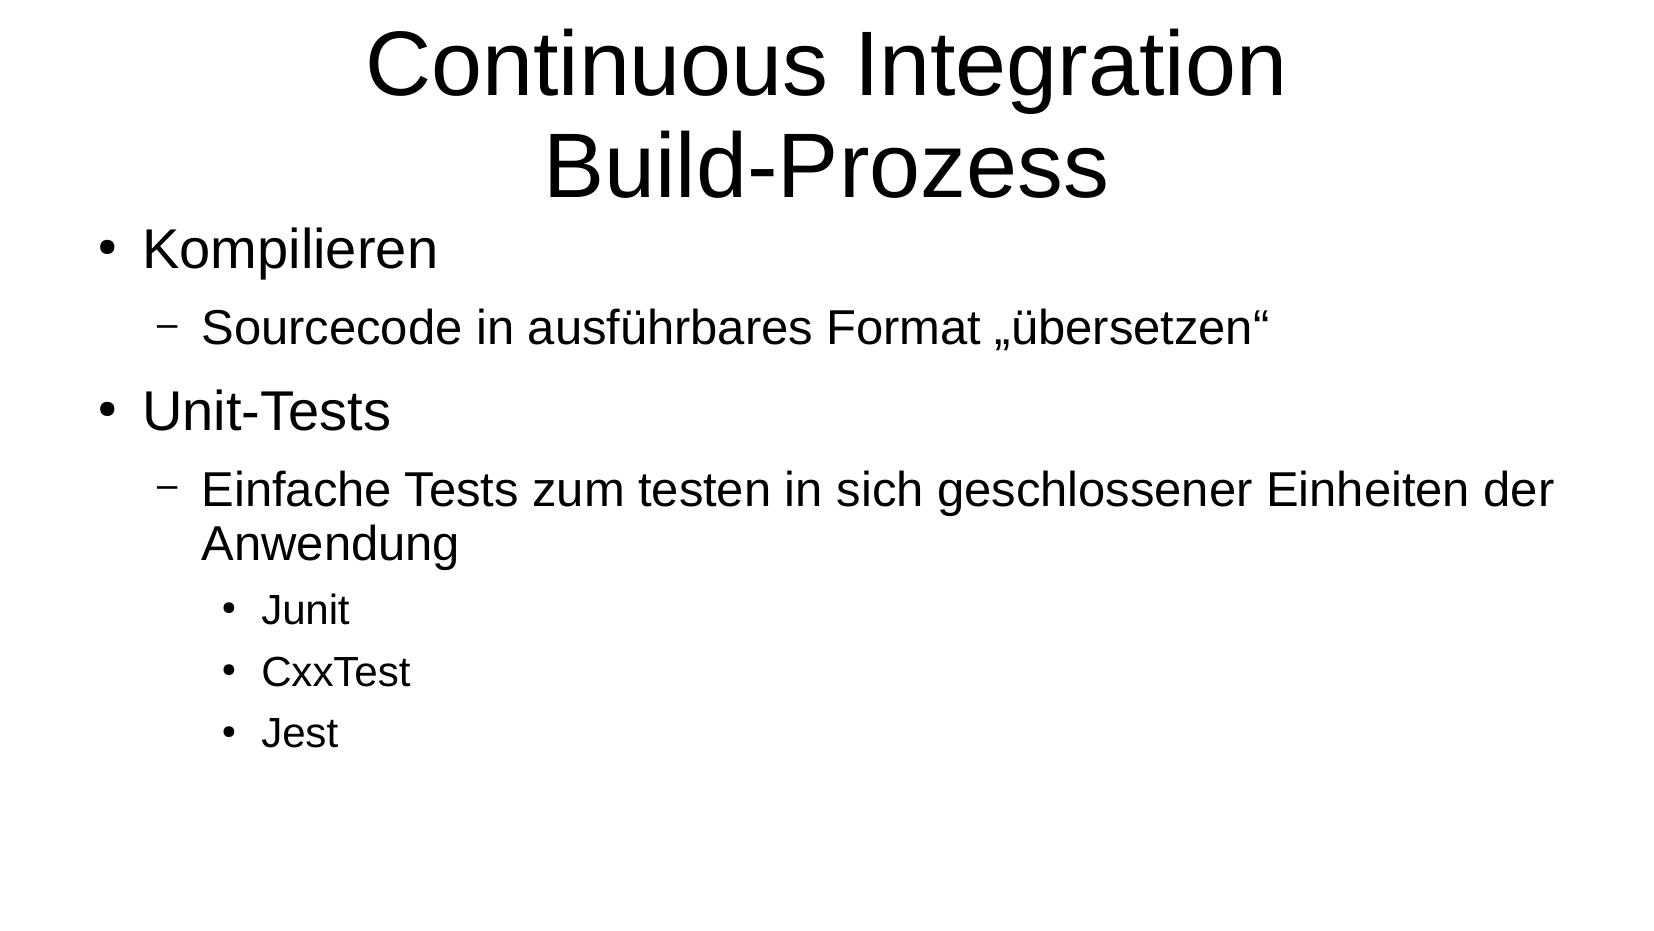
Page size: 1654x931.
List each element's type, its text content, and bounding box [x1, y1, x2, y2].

title Continuous Integration Build-Prozess [82, 12, 1571, 217]
list Kompilieren Sourcecode in ausführbares Format „übersetzen“ Unit-Tests Einfache Tests zum testen in sich geschlossener Einheiten der Anwendung Junit CxxTest Jest [82, 217, 1571, 758]
